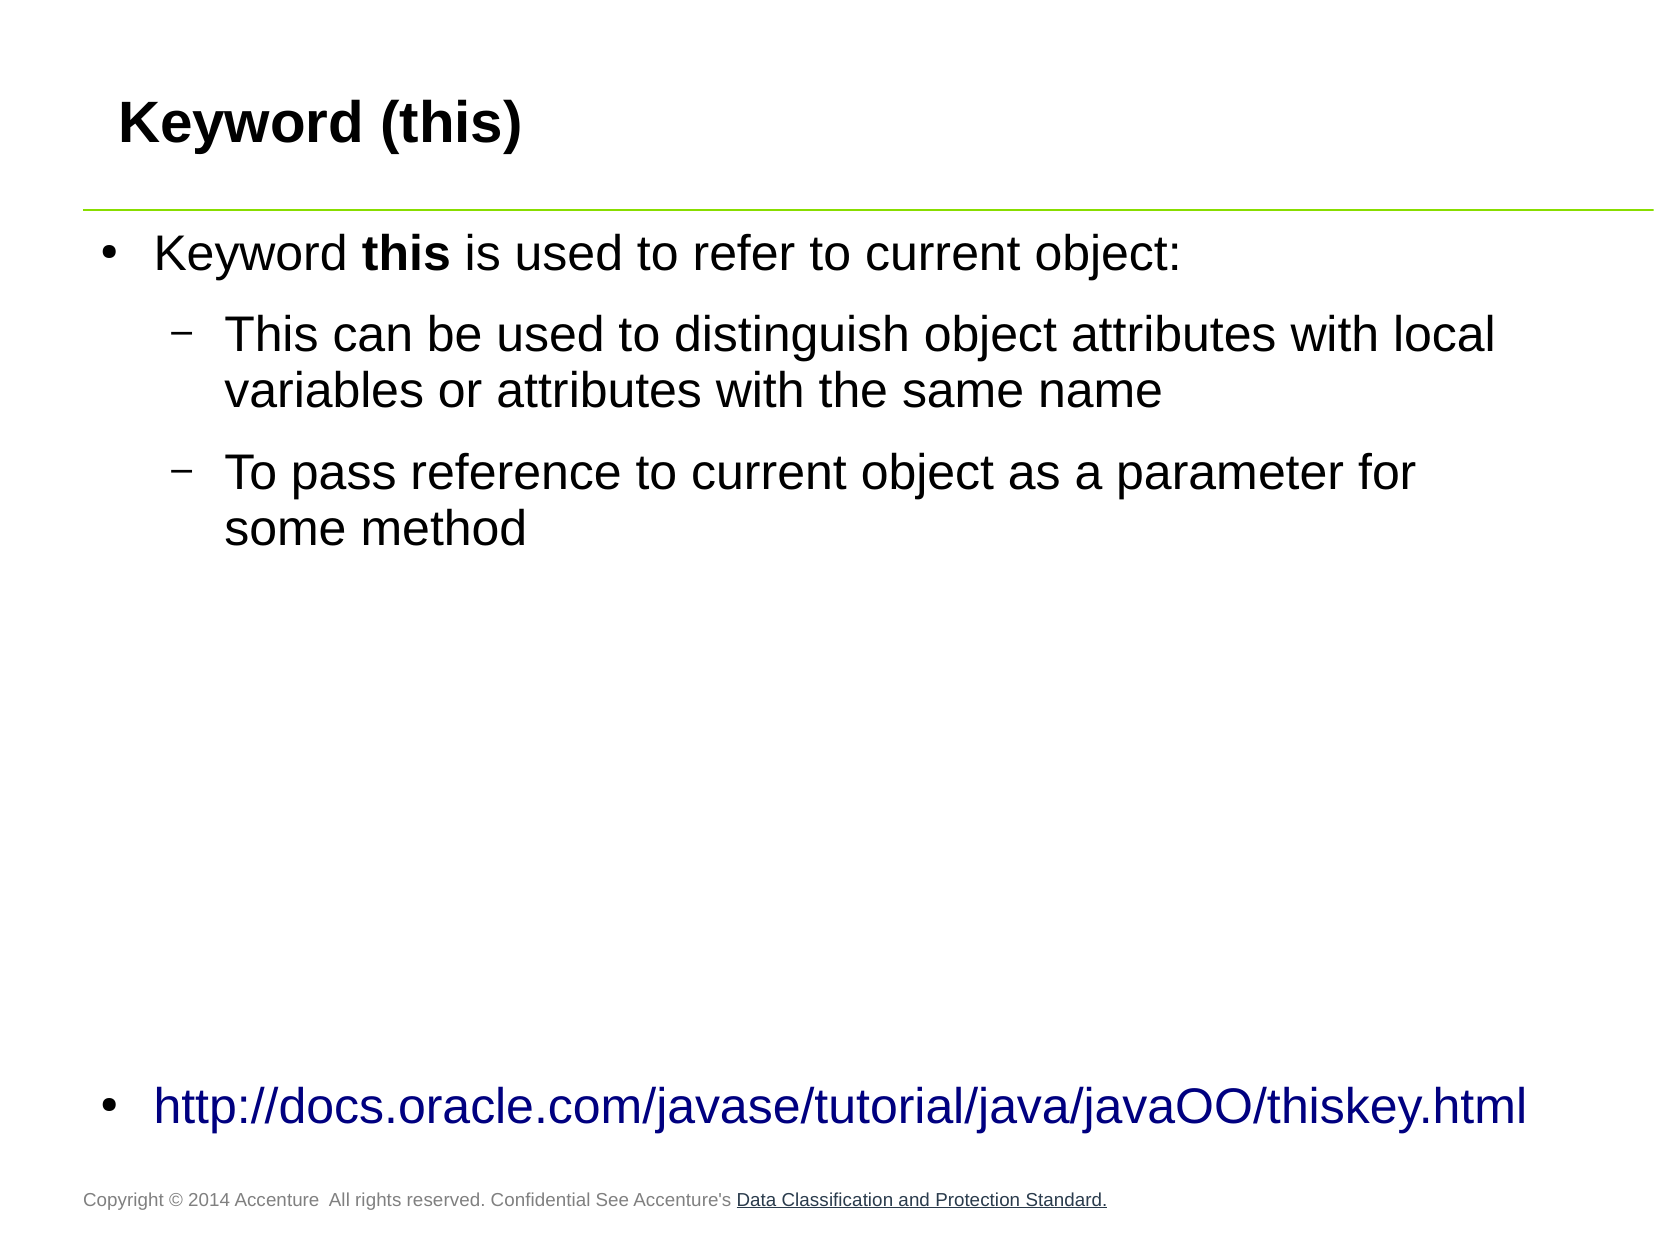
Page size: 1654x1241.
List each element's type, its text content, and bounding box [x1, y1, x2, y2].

list Keyword this is used to refer to current object: This can be used to distinguish object attributes with local variables or attributes with the same name To pass reference to current object as a parameter for some method http://docs.oracle.com/javase/tutorial/java/javaOO/thiskey.html [82, 225, 1538, 1186]
title Keyword (this) [82, 49, 1571, 196]
